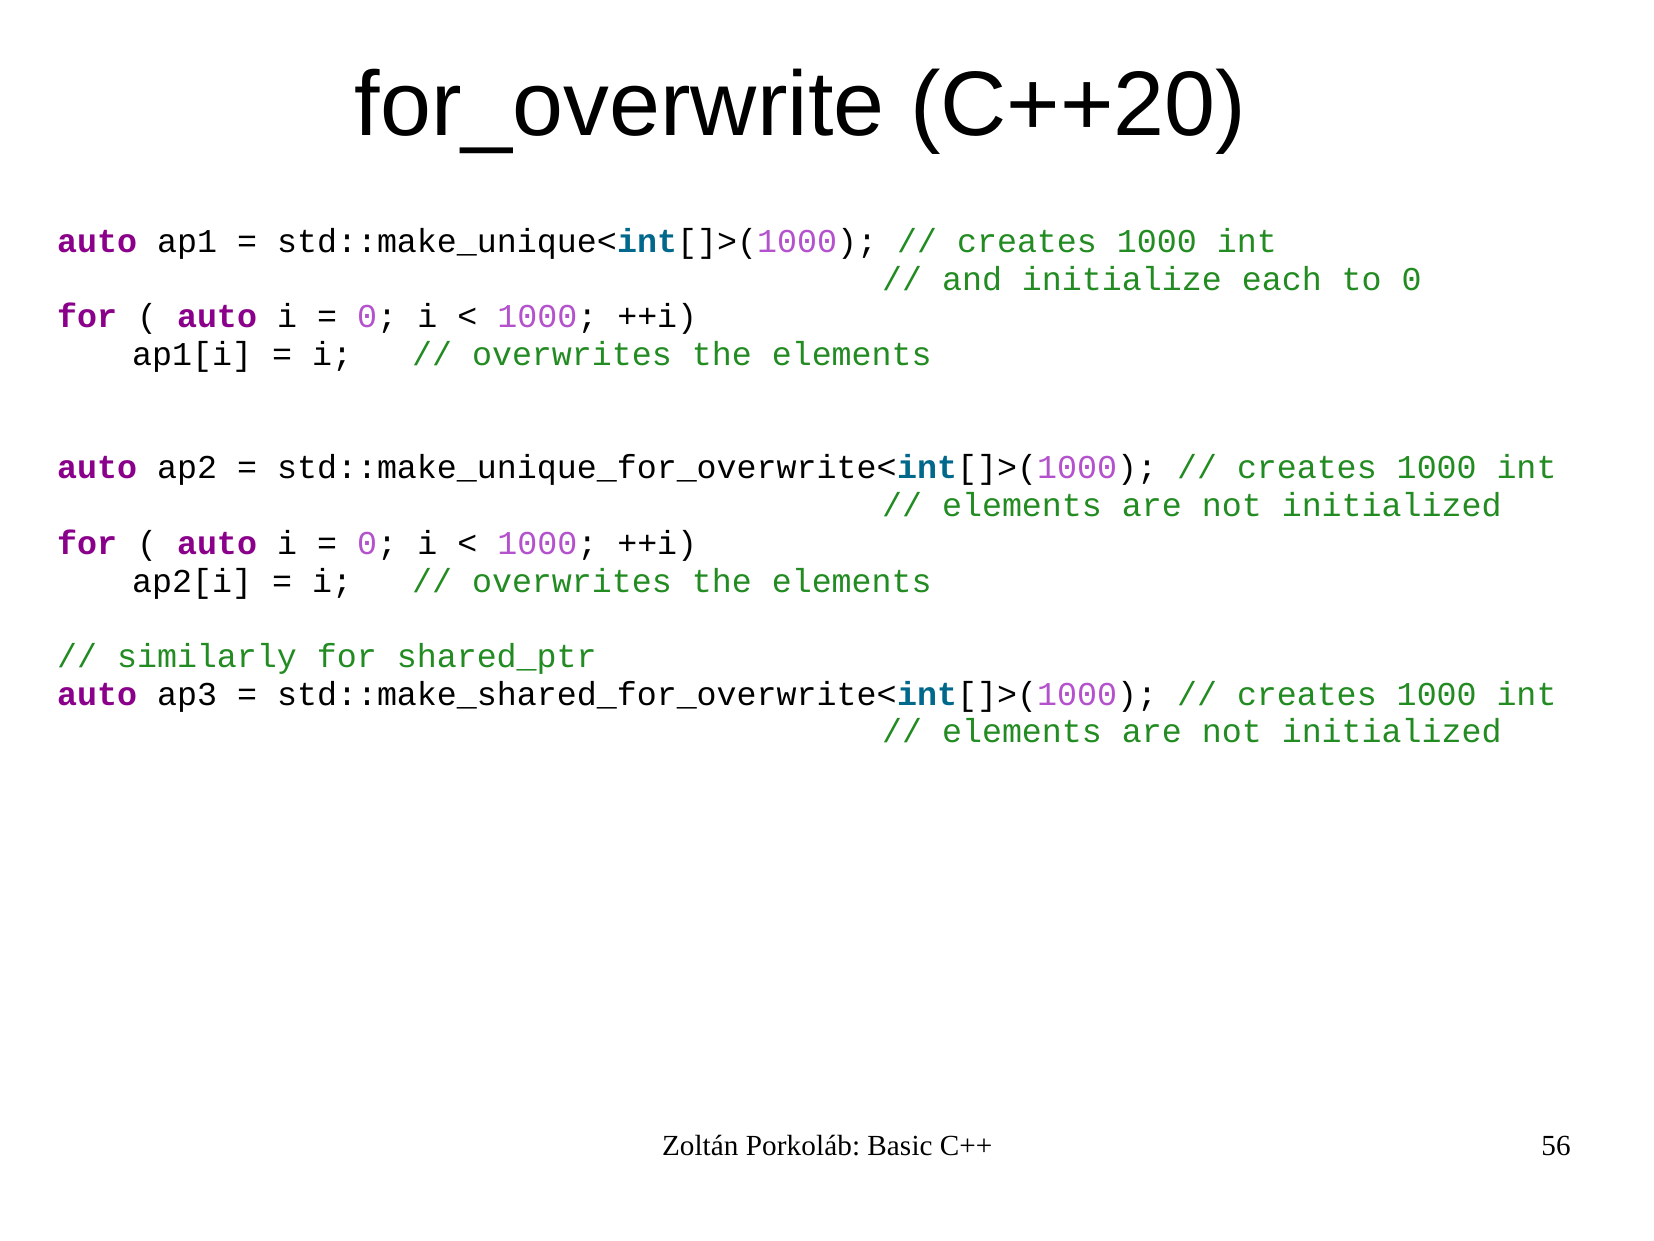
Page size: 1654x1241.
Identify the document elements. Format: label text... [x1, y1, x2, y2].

title for_overwrite (C++20) [56, 0, 1546, 208]
text_box auto ap1 = std::make_unique<int[]>(1000); // creates 1000 int // and initialize each to 0 for ( auto i = 0; i < 1000; ++i) ap1[i] = i; // overwrites the elements auto ap2 = std::make_unique_for_overwrite<int[]>(1000); // creates 1000 int // elements are not initialized for ( auto i = 0; i < 1000; ++i) ap2[i] = i; // overwrites the elements // similarly for shared_ptr auto ap3 = std::make_shared_for_overwrite<int[]>(1000); // creates 1000 int // elements are not initialized [56, 224, 1621, 1126]
